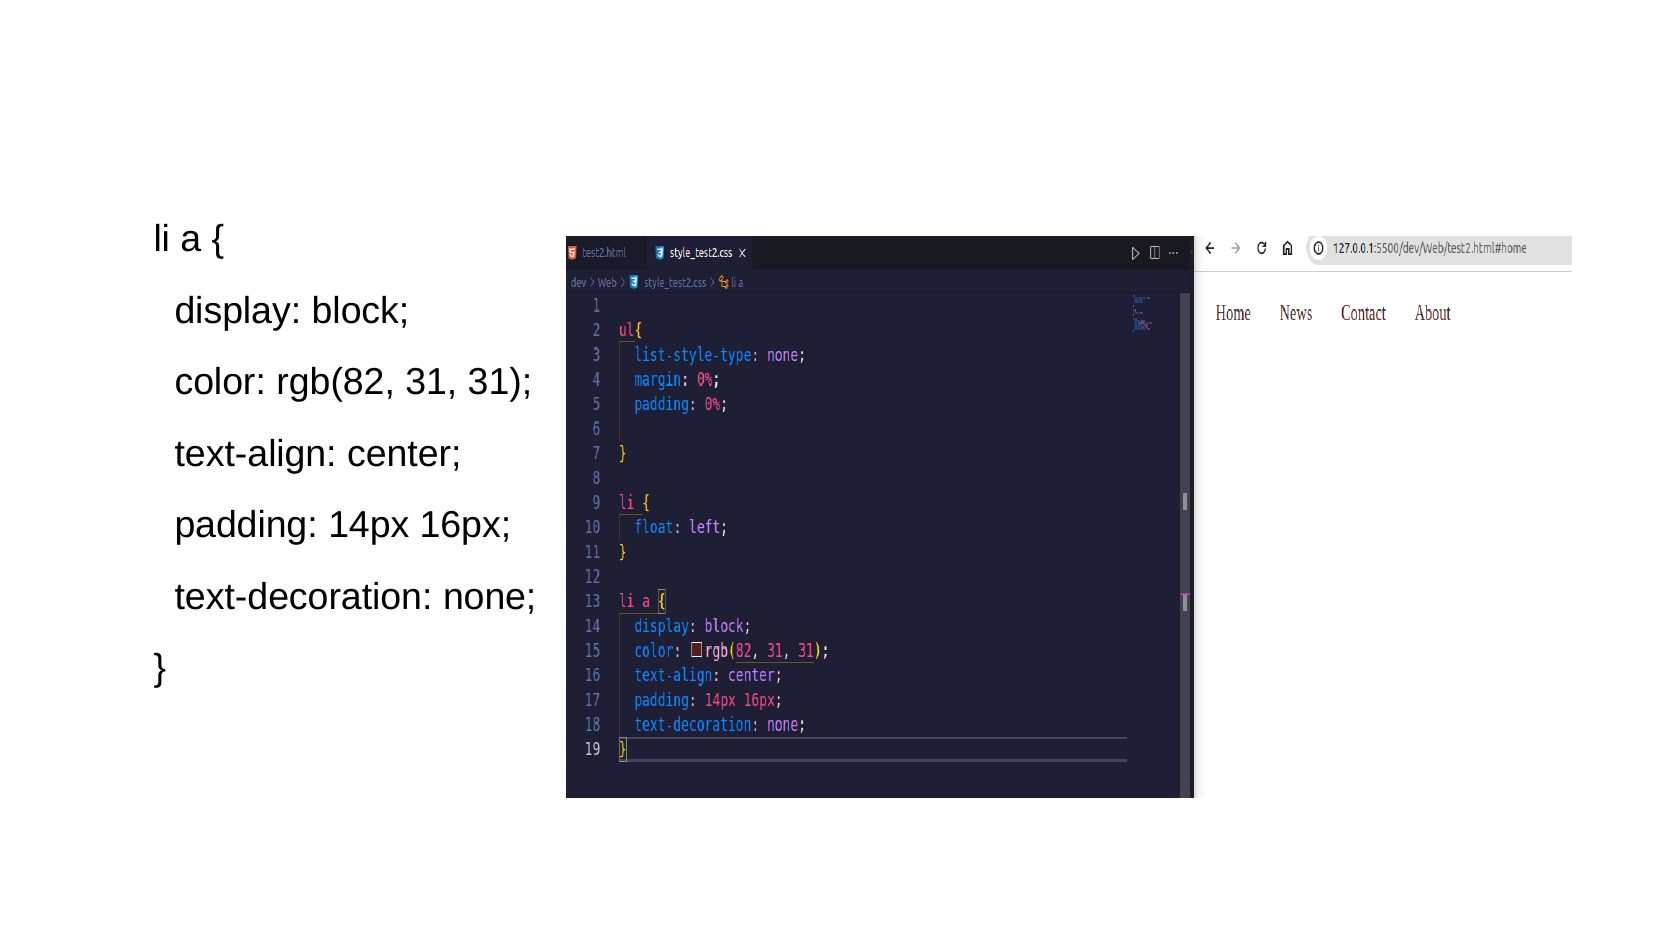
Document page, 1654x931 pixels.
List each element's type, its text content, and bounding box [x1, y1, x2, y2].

picture [566, 236, 1572, 798]
list li a { display: block; color: rgb(82, 31, 31); text-align: center; padding: 14px 16px; text-decoration: none; } [82, 217, 809, 758]
